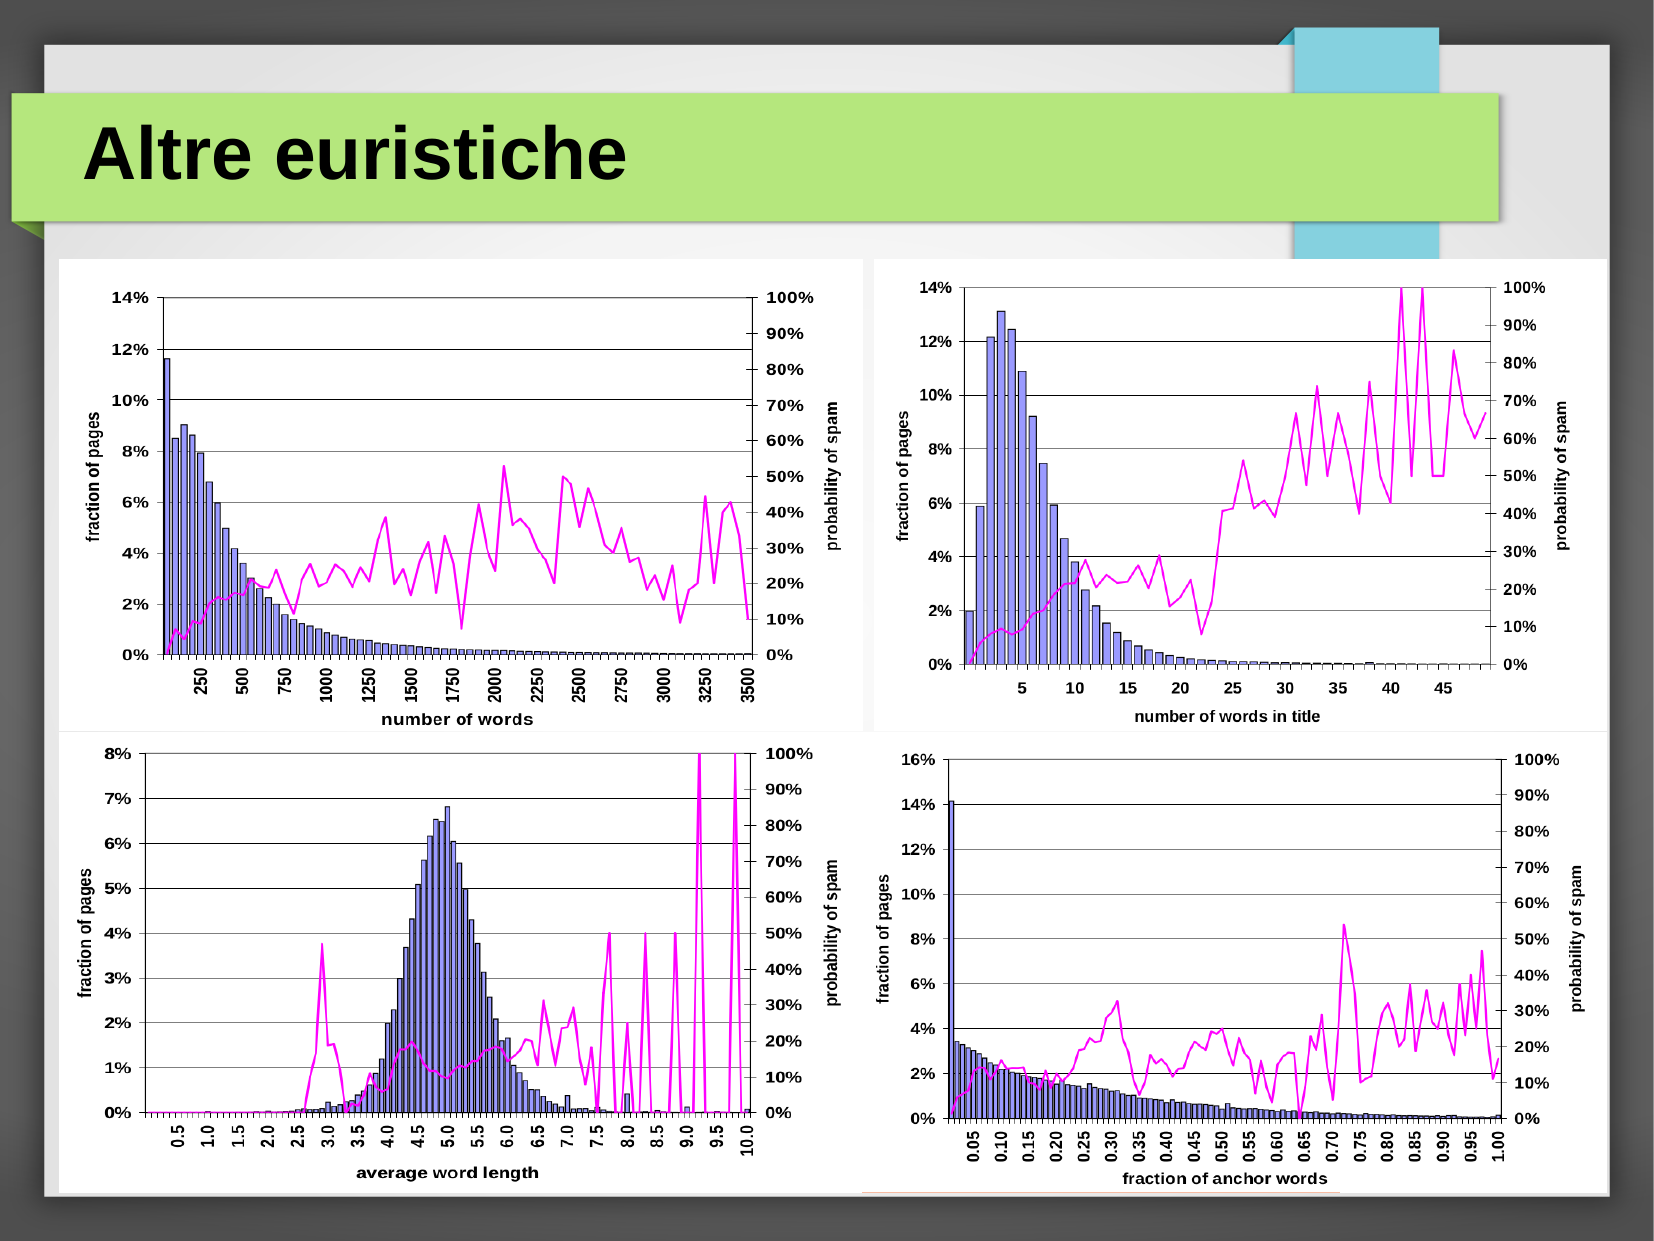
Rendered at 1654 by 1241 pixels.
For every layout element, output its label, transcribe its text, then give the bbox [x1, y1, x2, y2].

picture [0, 0, 1654, 1241]
title Altre euristiche [82, 94, 1264, 213]
